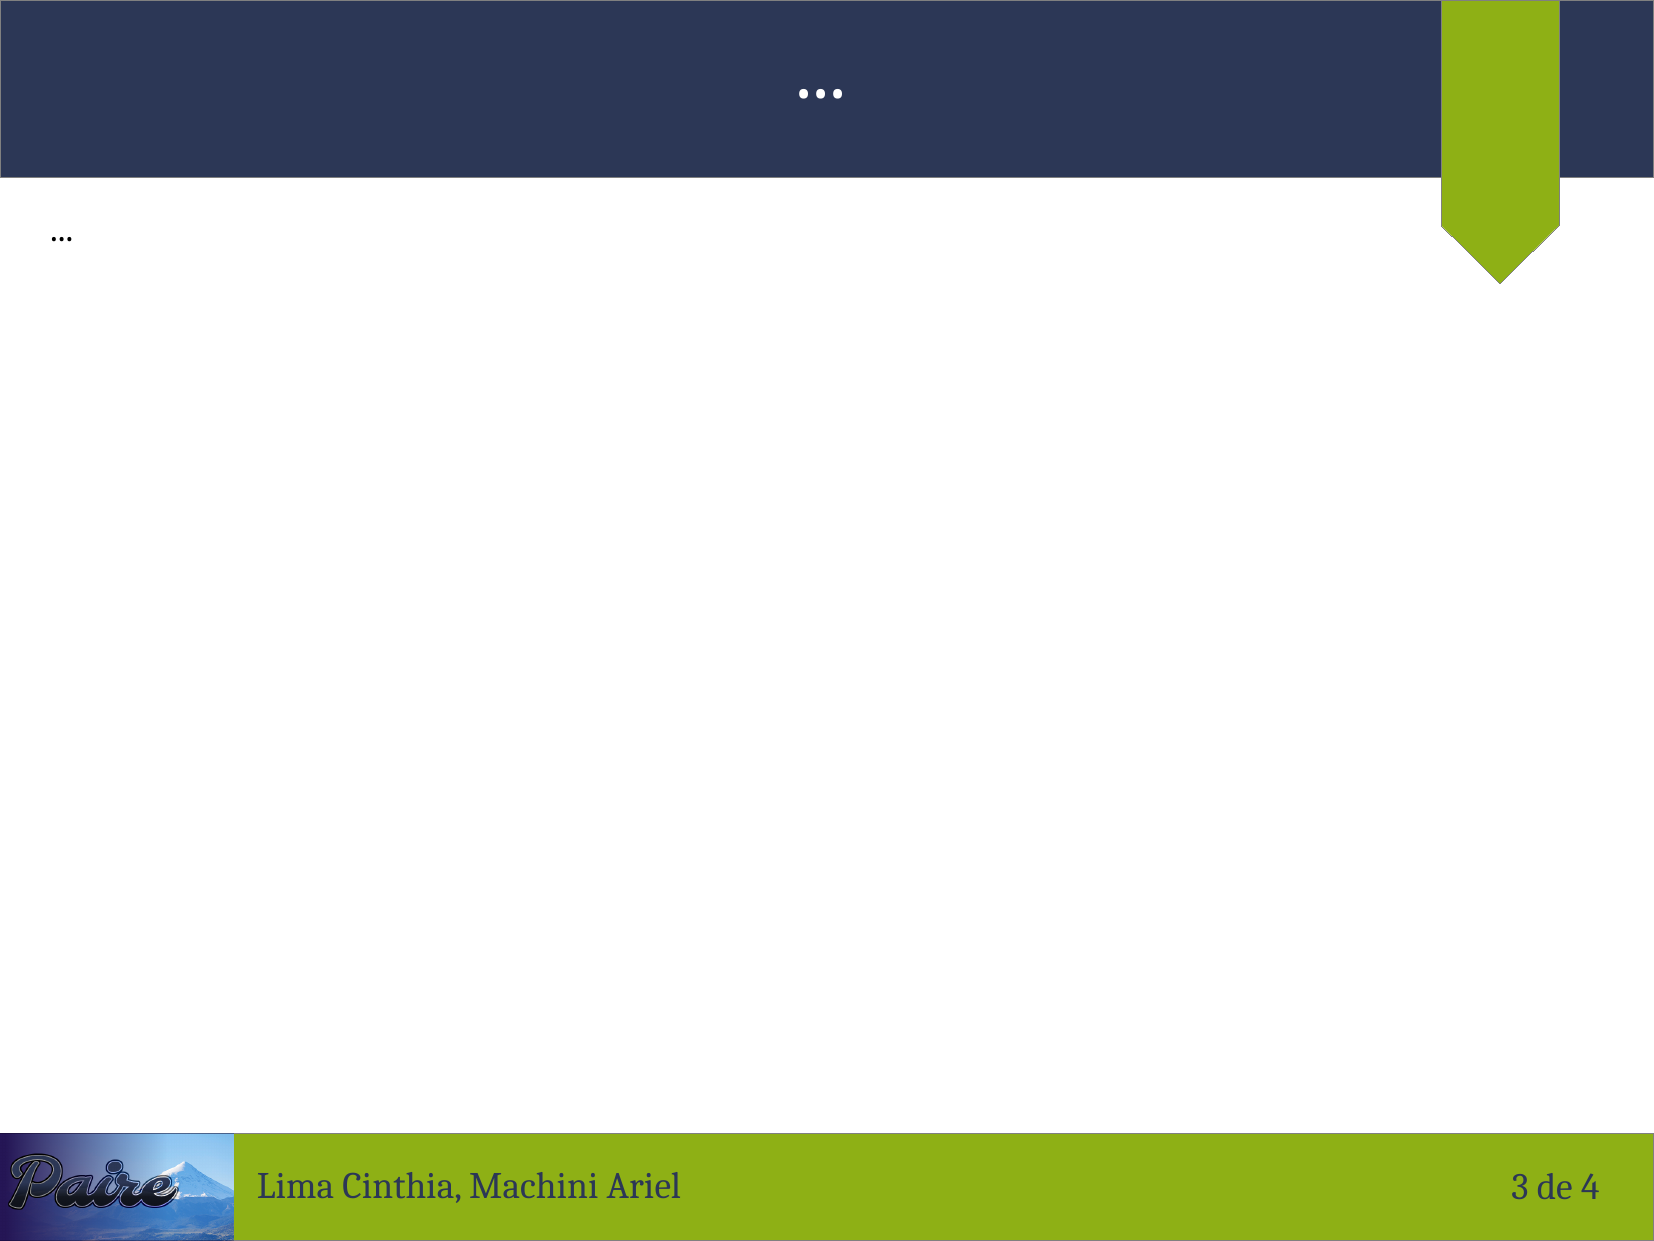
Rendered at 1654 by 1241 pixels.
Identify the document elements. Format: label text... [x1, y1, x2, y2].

text_box ... [35, 200, 508, 260]
text_box ... [342, 15, 1300, 130]
text_box <number> de 4 [1488, 1158, 1654, 1241]
picture [0, 1133, 234, 1241]
text_box Lima Cinthia, Machini Ariel [242, 1157, 715, 1217]
text_box [0, 0, 1654, 284]
text_box [234, 1133, 1654, 1241]
